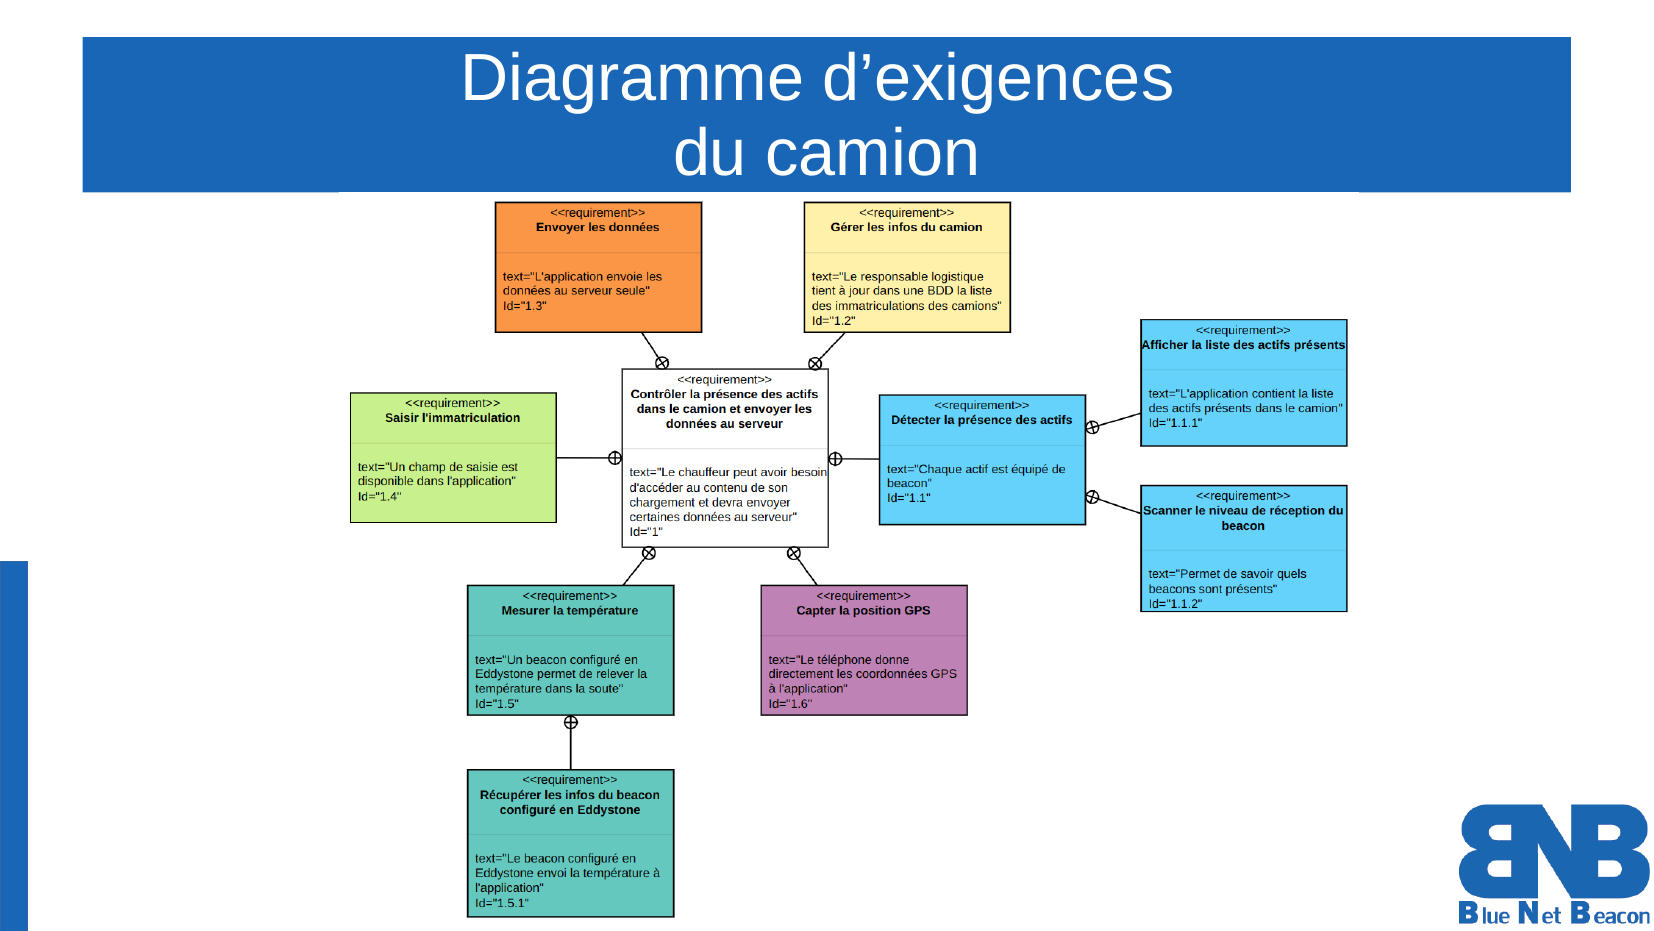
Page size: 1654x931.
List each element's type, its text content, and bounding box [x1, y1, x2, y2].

title Diagramme d’exigences du camion [82, 37, 1571, 193]
picture [339, 192, 1359, 929]
text_box [0, 561, 28, 931]
picture [1459, 797, 1650, 930]
